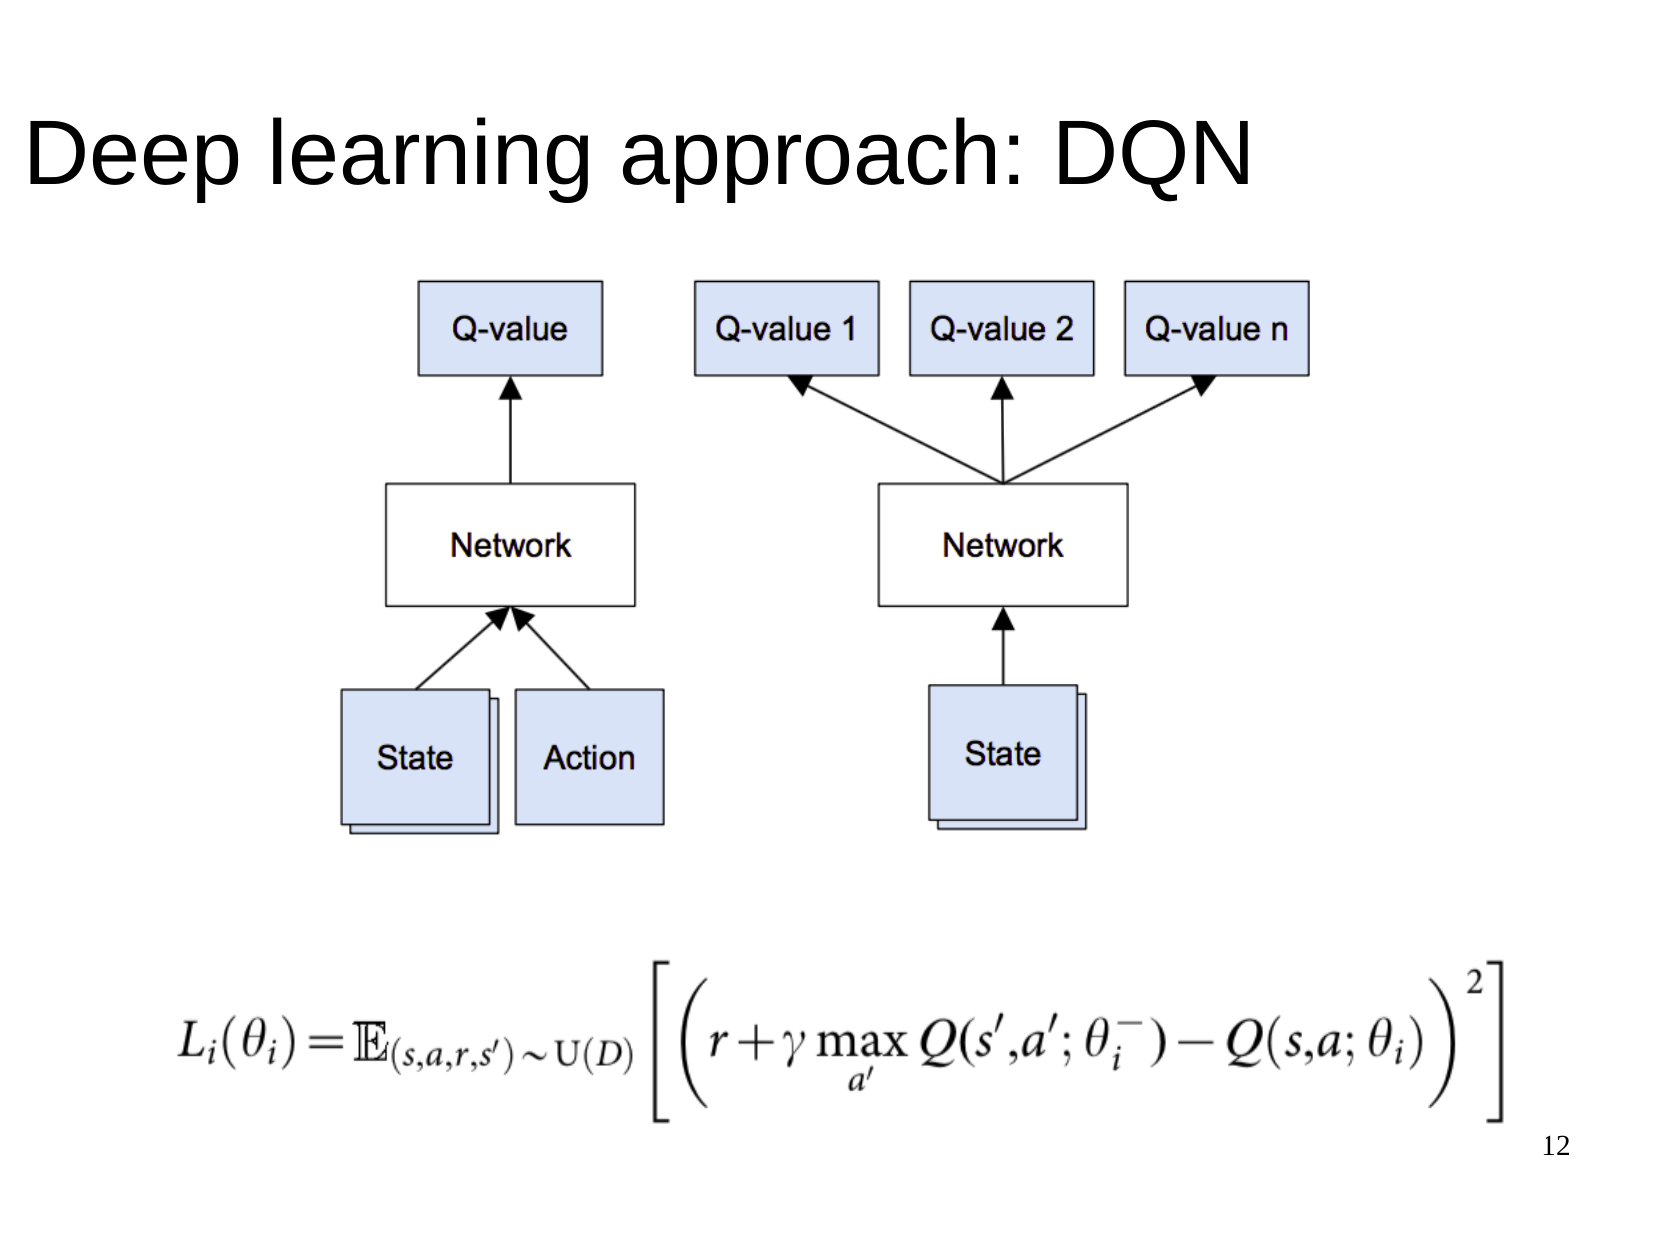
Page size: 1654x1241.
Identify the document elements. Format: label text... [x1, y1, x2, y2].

title Deep learning approach: DQN [23, 49, 1512, 257]
picture [311, 258, 1407, 841]
picture [129, 929, 1546, 1146]
